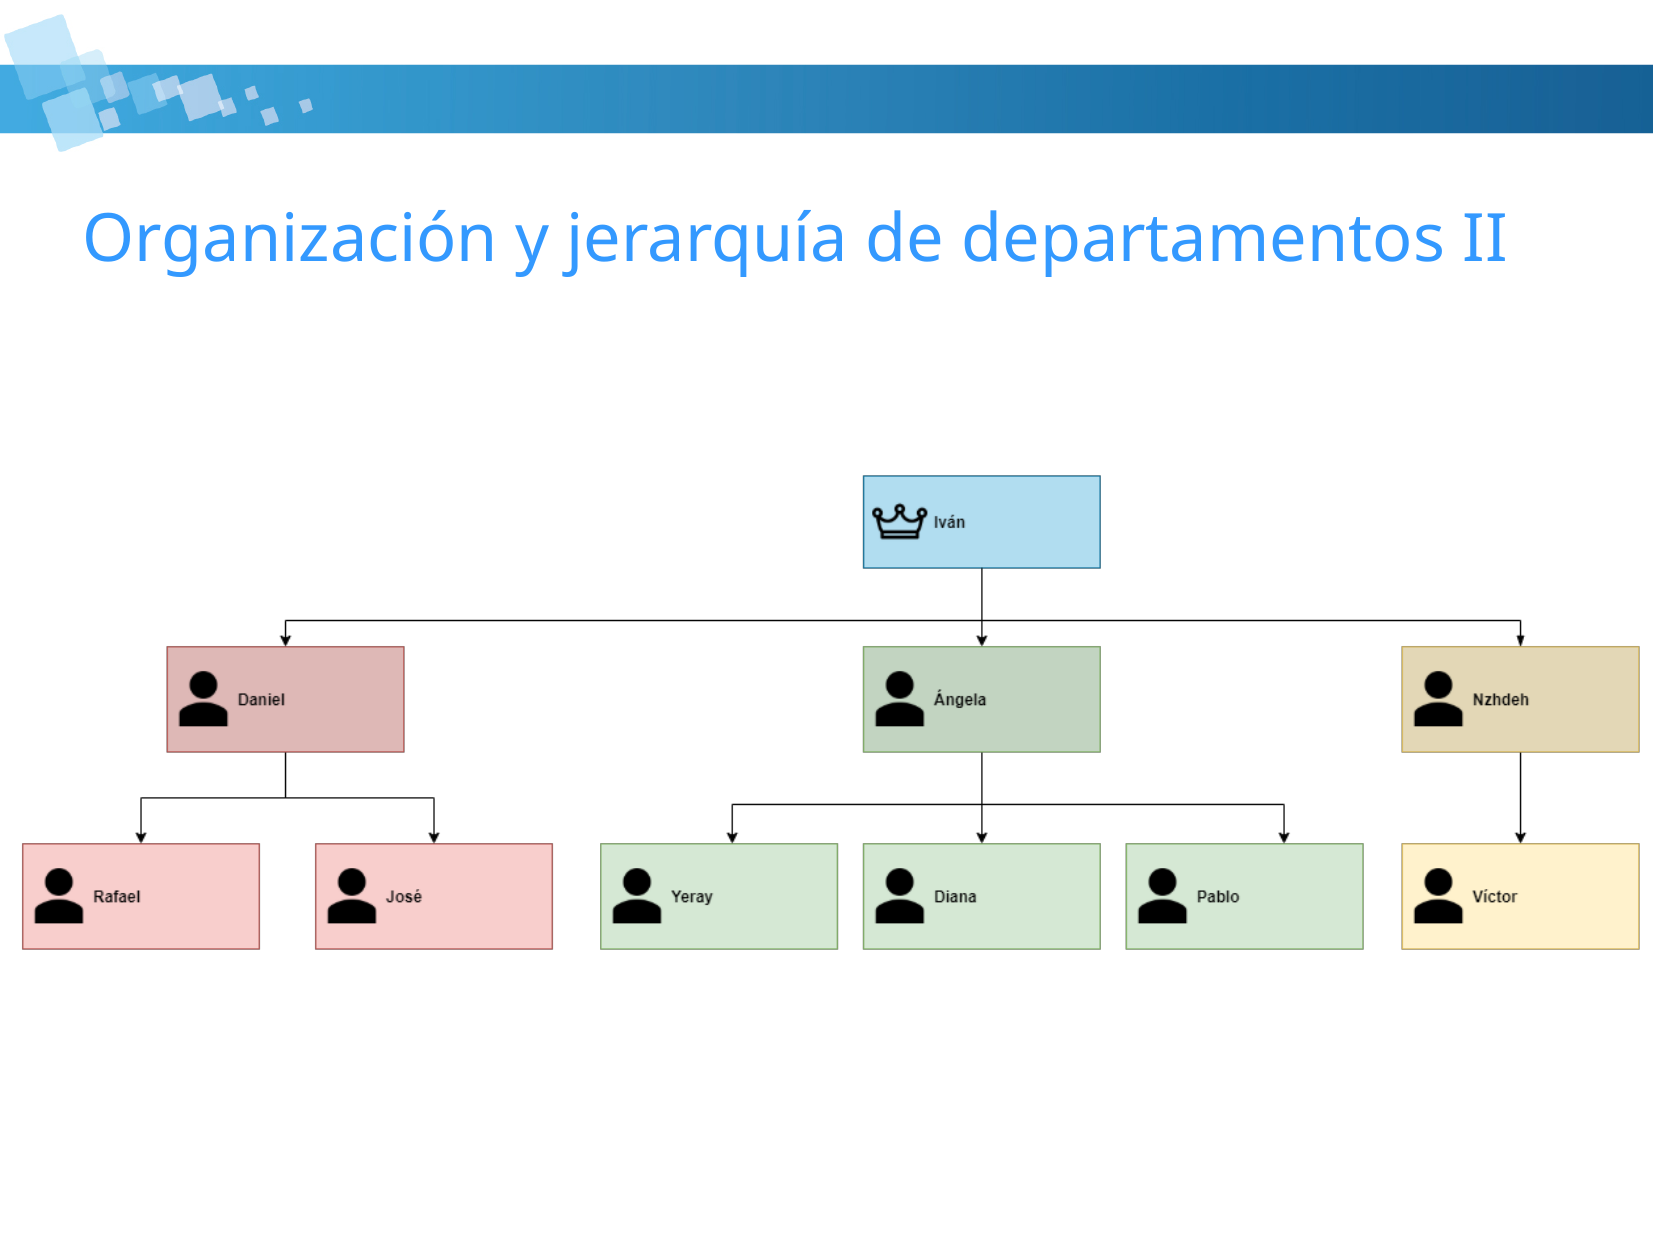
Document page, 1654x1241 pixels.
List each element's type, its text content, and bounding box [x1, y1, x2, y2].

title Organización y jerarquía de departamentos II [82, 132, 1571, 340]
picture [0, 0, 1653, 1238]
